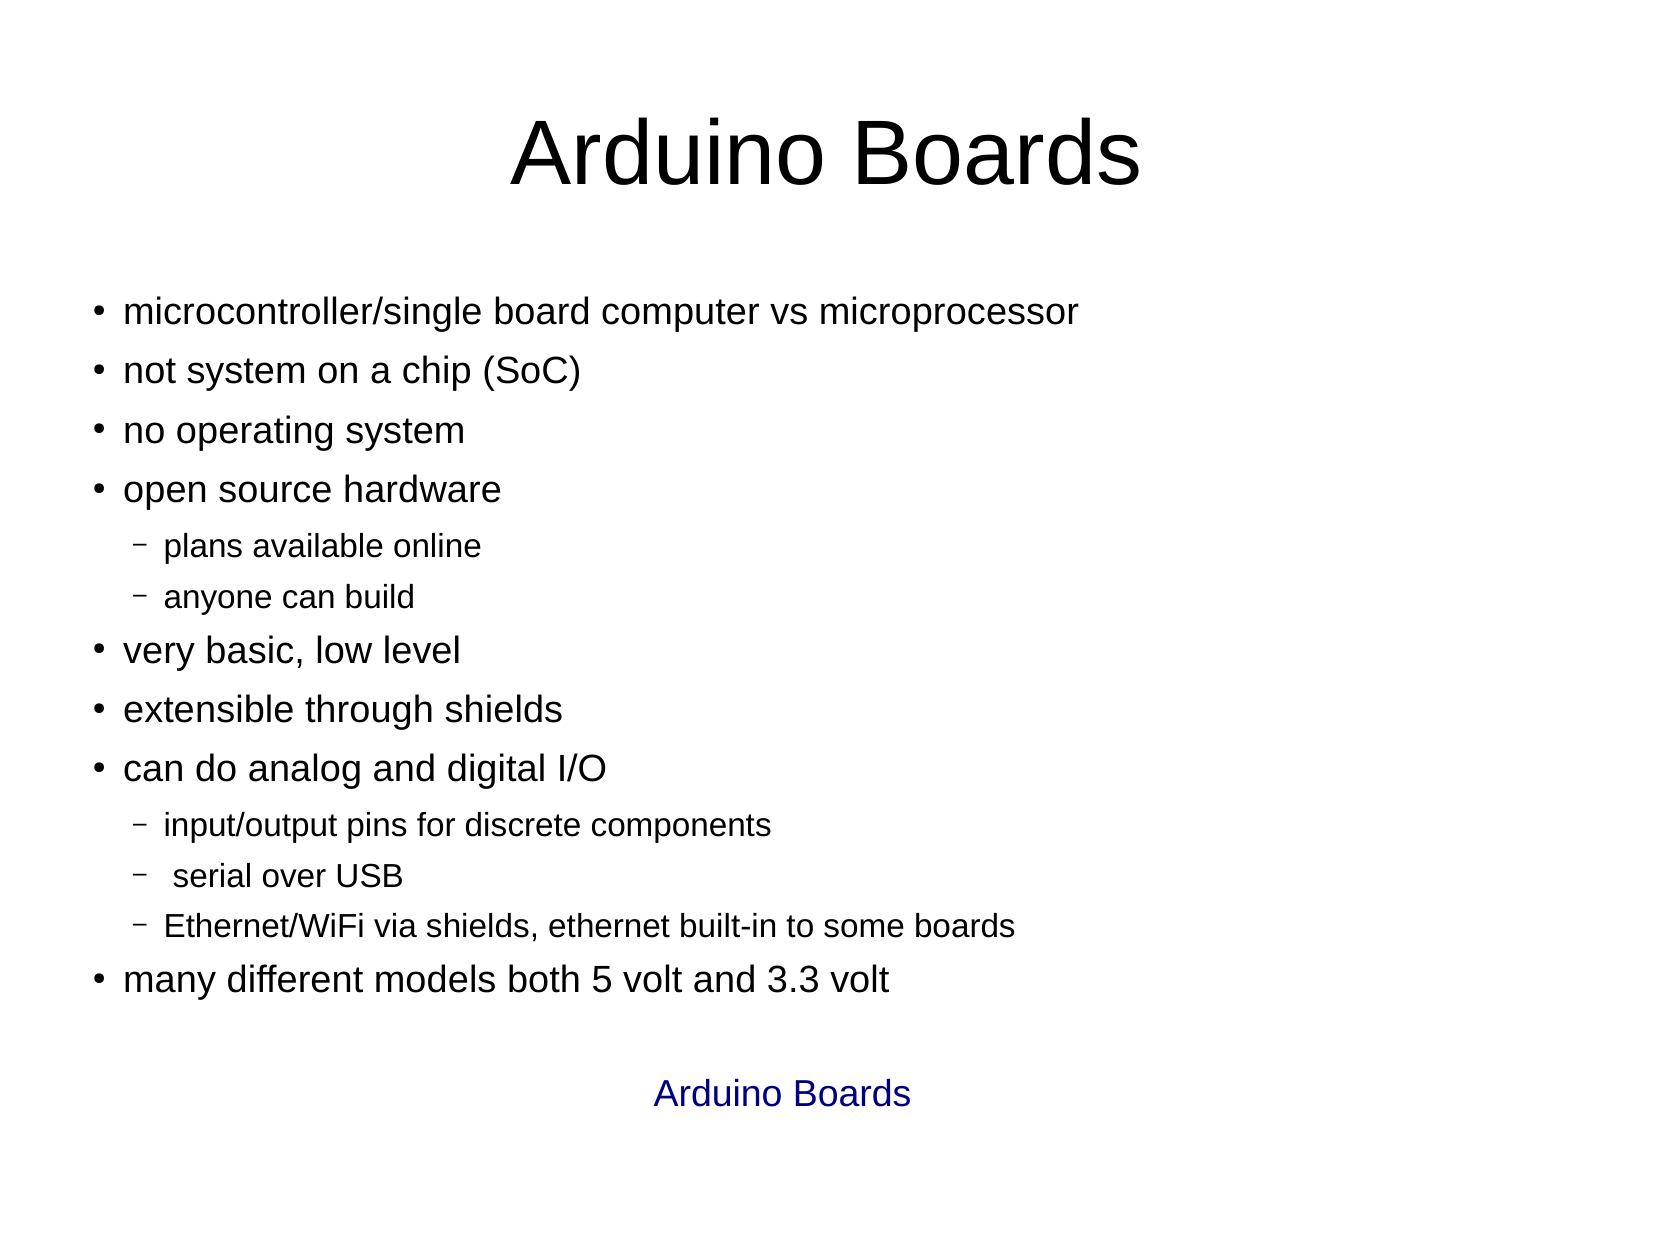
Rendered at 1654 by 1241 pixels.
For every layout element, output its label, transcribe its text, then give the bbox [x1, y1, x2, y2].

list microcontroller/single board computer vs microprocessor not system on a chip (SoC) no operating system open source hardware plans available online anyone can build very basic, low level extensible through shields can do analog and digital I/O input/output pins for discrete components serial over USB Ethernet/WiFi via shields, ethernet built-in to some boards many different models both 5 volt and 3.3 volt [82, 290, 1571, 1010]
title Arduino Boards [82, 49, 1571, 257]
text_box Arduino Boards [638, 1065, 961, 1135]
